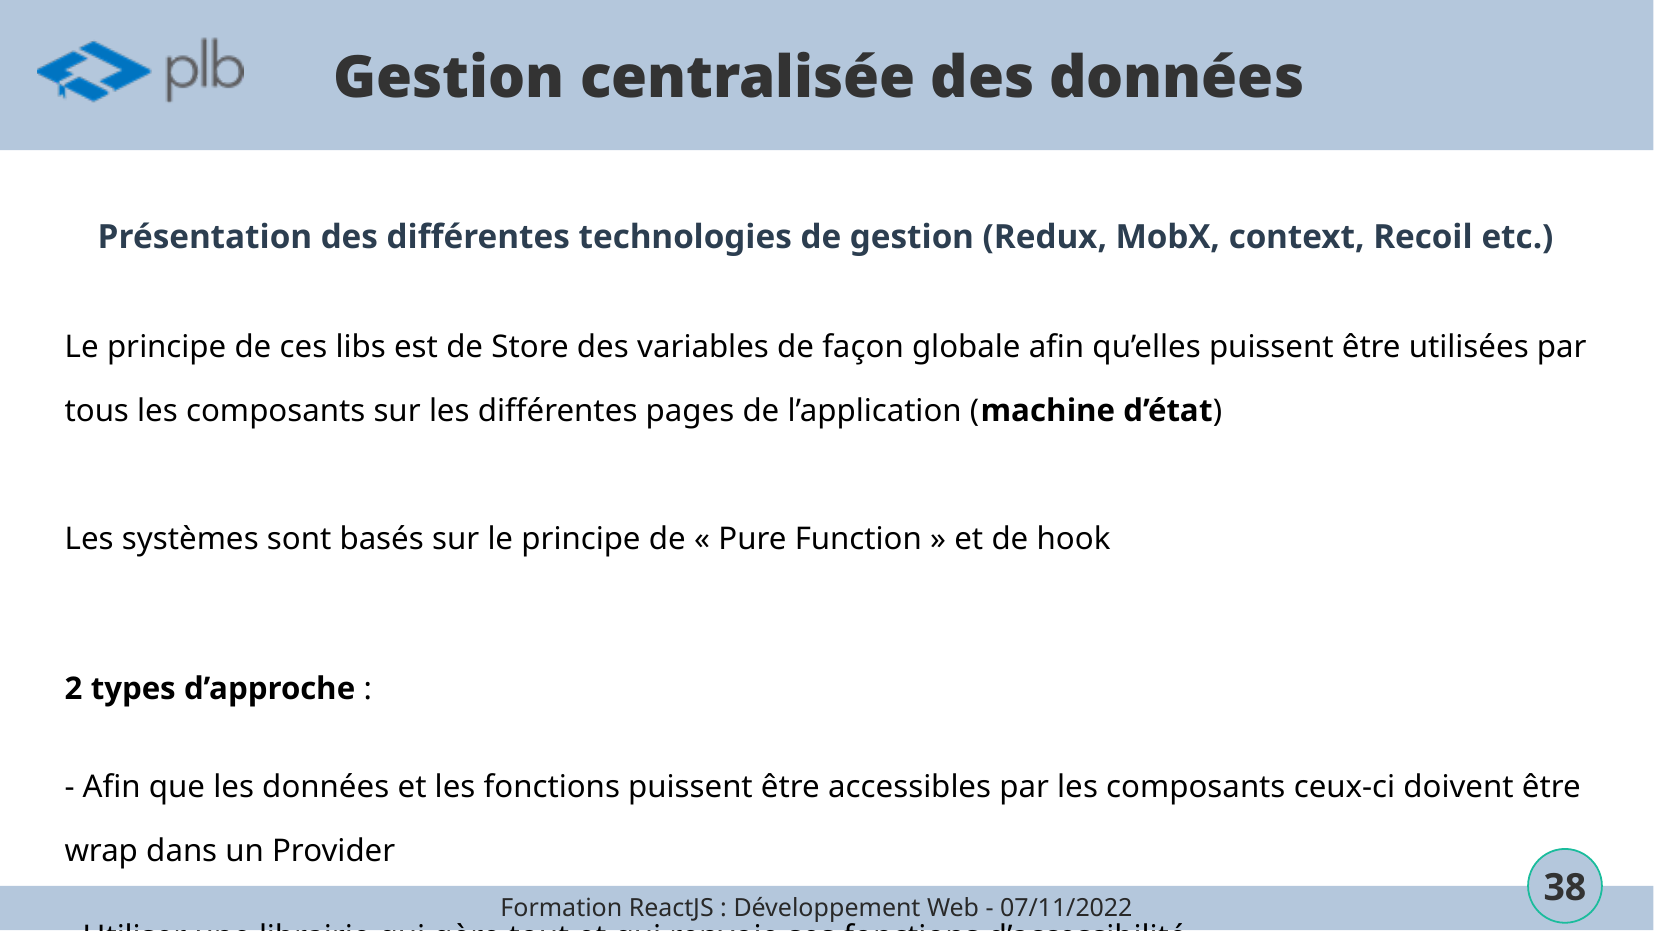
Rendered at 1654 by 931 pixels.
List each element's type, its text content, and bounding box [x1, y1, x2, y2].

text_box Présentation des différentes technologies de gestion (Redux, MobX, context, Recoil etc.) [59, 213, 1595, 247]
picture [37, 33, 244, 113]
text_box Formation ReactJS : Développement Web - 07/11/2022 [461, 888, 1173, 926]
title Gestion centralisée des données [333, 0, 1613, 151]
text_box Le principe de ces libs est de Store des variables de façon globale afin qu’elles puissent être utilisées par tous les composants sur les différentes pages de l’application (machine d’état) Les systèmes sont basés sur le principe de « Pure Function » et de hook 2 types d’approche : - Afin que les données et les fonctions puissent être accessibles par les composants ceux-ci doivent être wrap dans un Provider - Utiliser une librairie qui gère tout et qui renvoie ses fonctions d’accessibilité [64, 302, 1618, 784]
